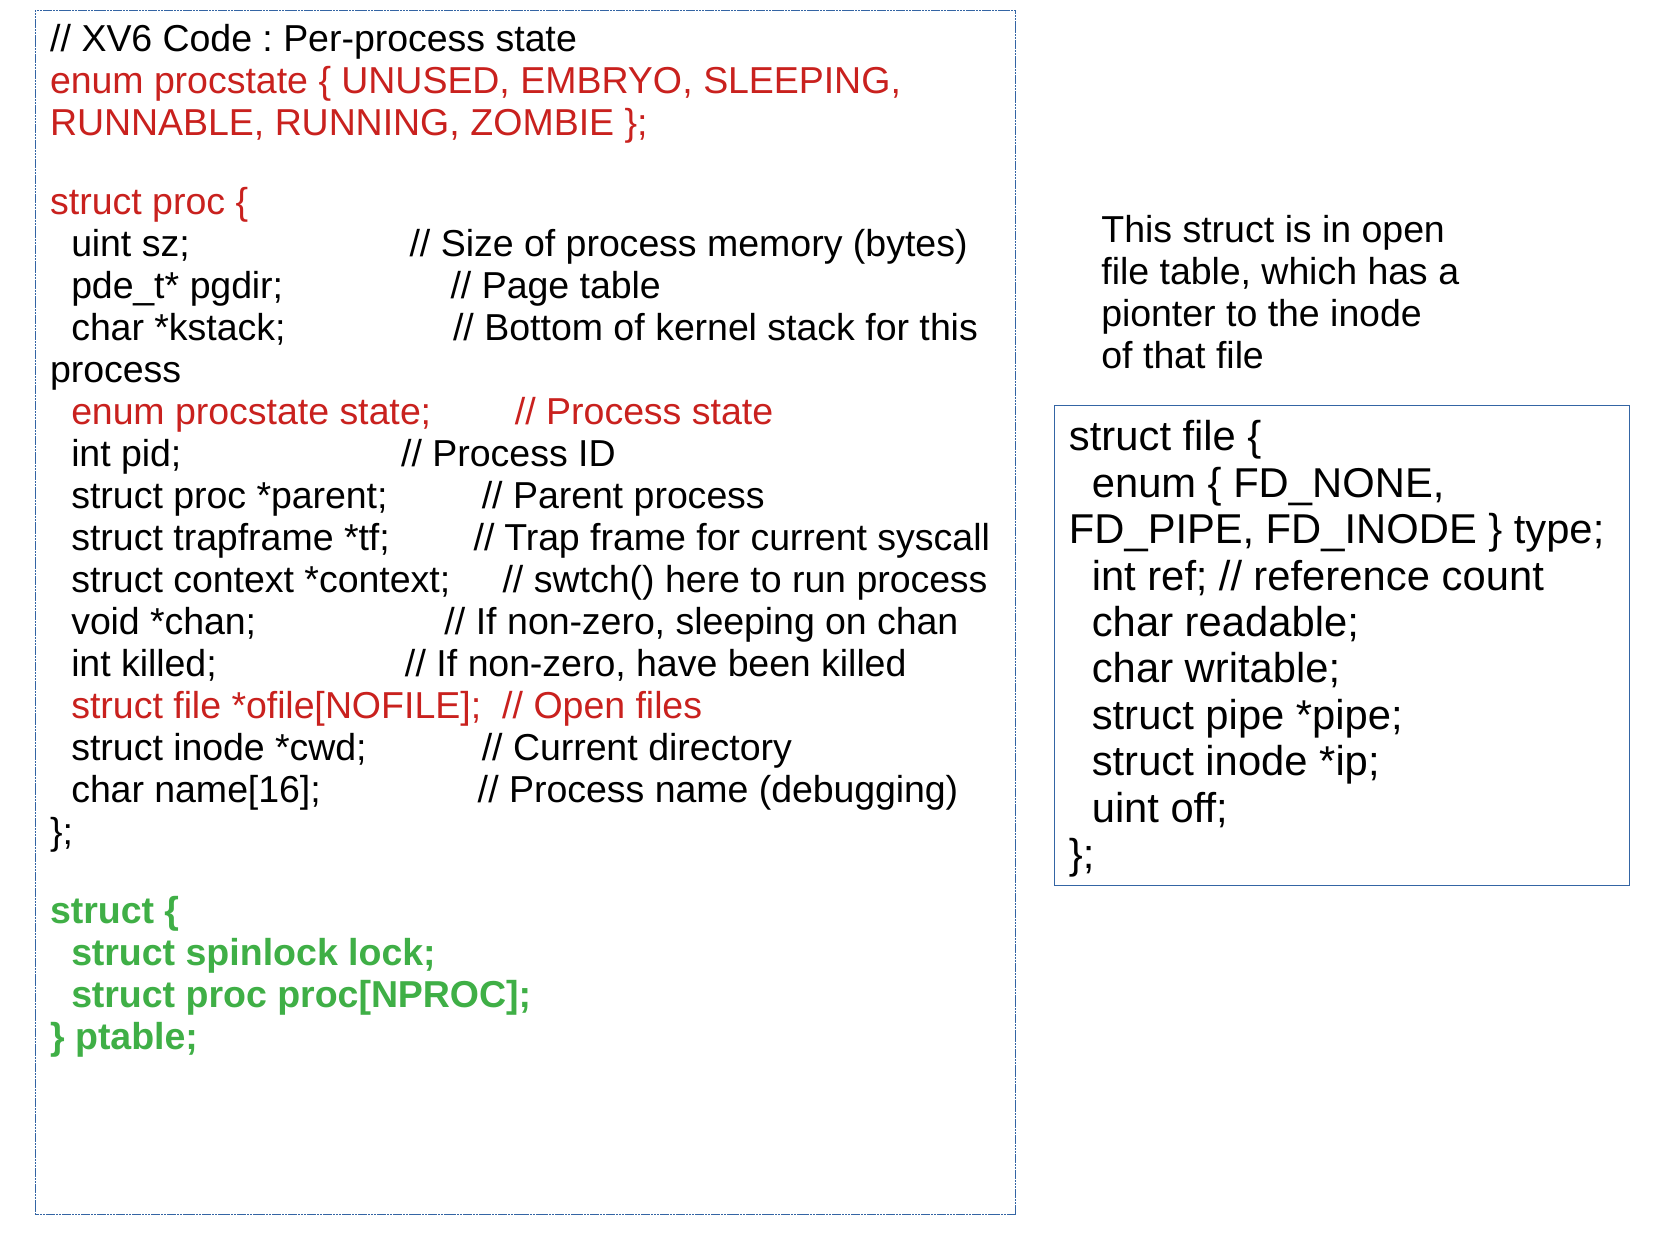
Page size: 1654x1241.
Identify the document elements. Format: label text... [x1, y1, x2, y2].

text_box struct file { enum { FD_NONE, FD_PIPE, FD_INODE } type; int ref; // reference count char readable; char writable; struct pipe *pipe; struct inode *ip; uint off; }; [1054, 405, 1630, 886]
text_box // XV6 Code : Per-process state enum procstate { UNUSED, EMBRYO, SLEEPING, RUNNABLE, RUNNING, ZOMBIE }; struct proc { uint sz; // Size of process memory (bytes) pde_t* pgdir; // Page table char *kstack; // Bottom of kernel stack for this process enum procstate state; // Process state int pid; // Process ID struct proc *parent; // Parent process struct trapframe *tf; // Trap frame for current syscall struct context *context; // swtch() here to run process void *chan; // If non-zero, sleeping on chan int killed; // If non-zero, have been killed struct file *ofile[NOFILE]; // Open files struct inode *cwd; // Current directory char name[16]; // Process name (debugging) }; struct { struct spinlock lock; struct proc proc[NPROC]; } ptable; [35, 10, 1016, 1215]
text_box This struct is in open file table, which has a pionter to the inode of that file [1086, 200, 1477, 384]
